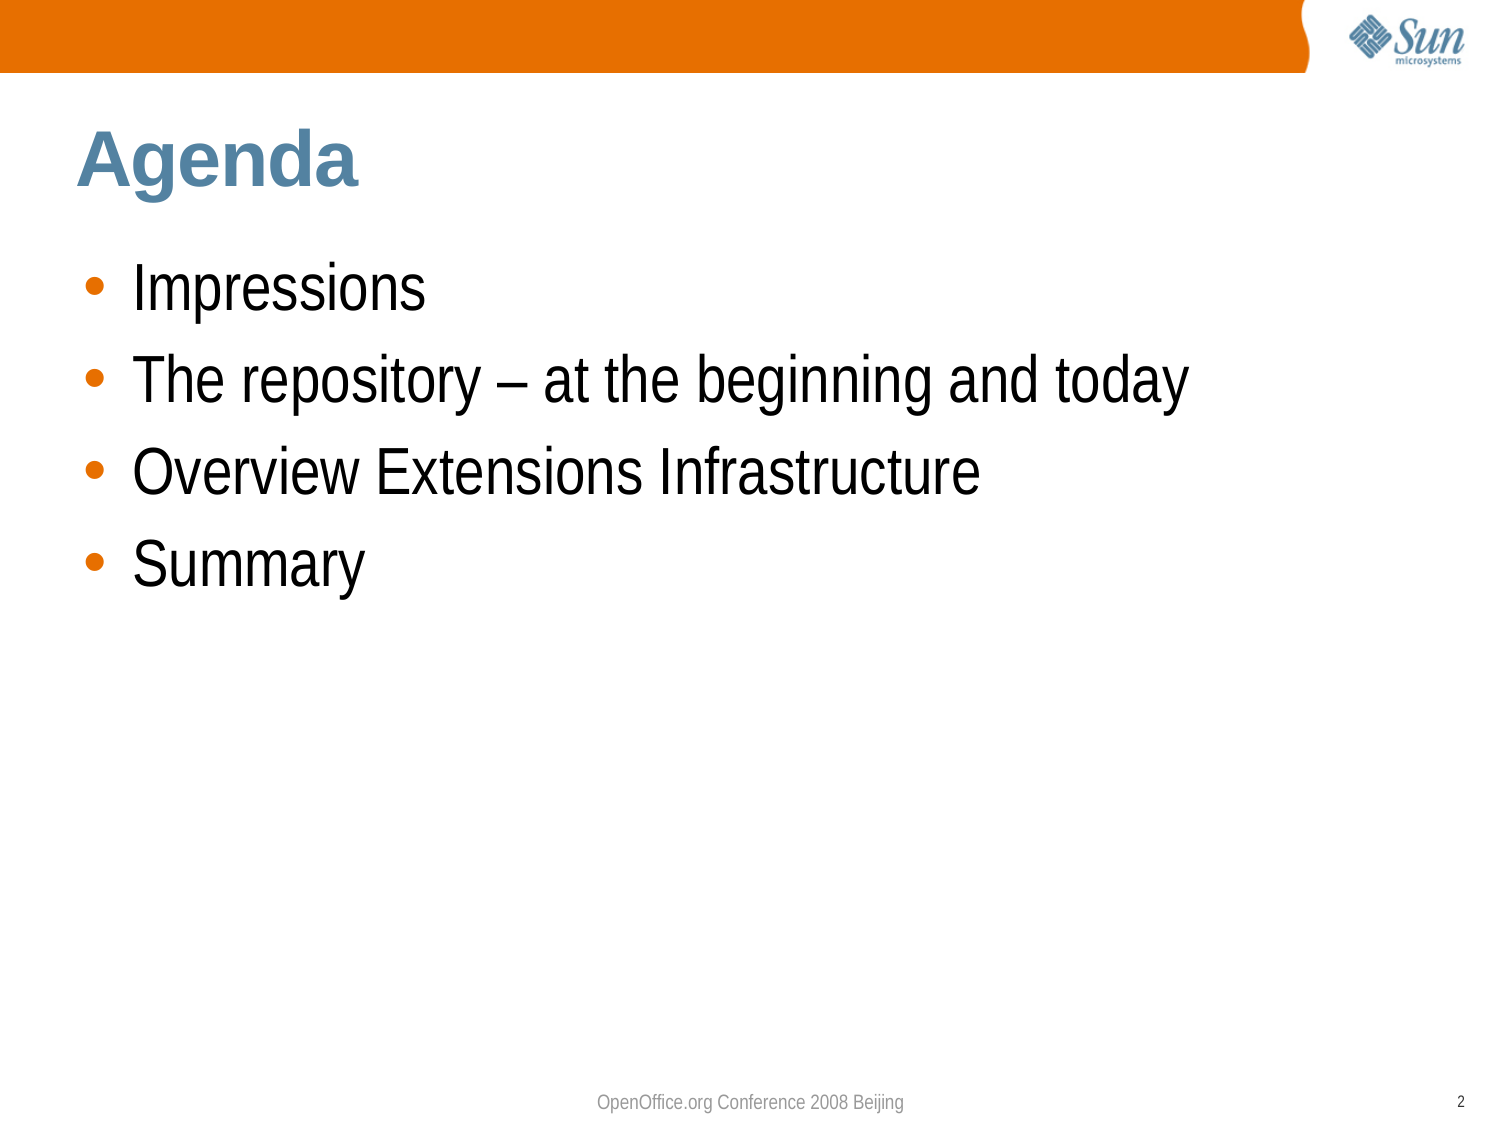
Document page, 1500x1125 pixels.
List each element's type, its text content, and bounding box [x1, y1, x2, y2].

picture [0, 0, 1500, 73]
title Agenda [75, 123, 1437, 227]
list Impressions The repository – at the beginning and today Overview Extensions Infrastructure Summary [64, 258, 1401, 1062]
